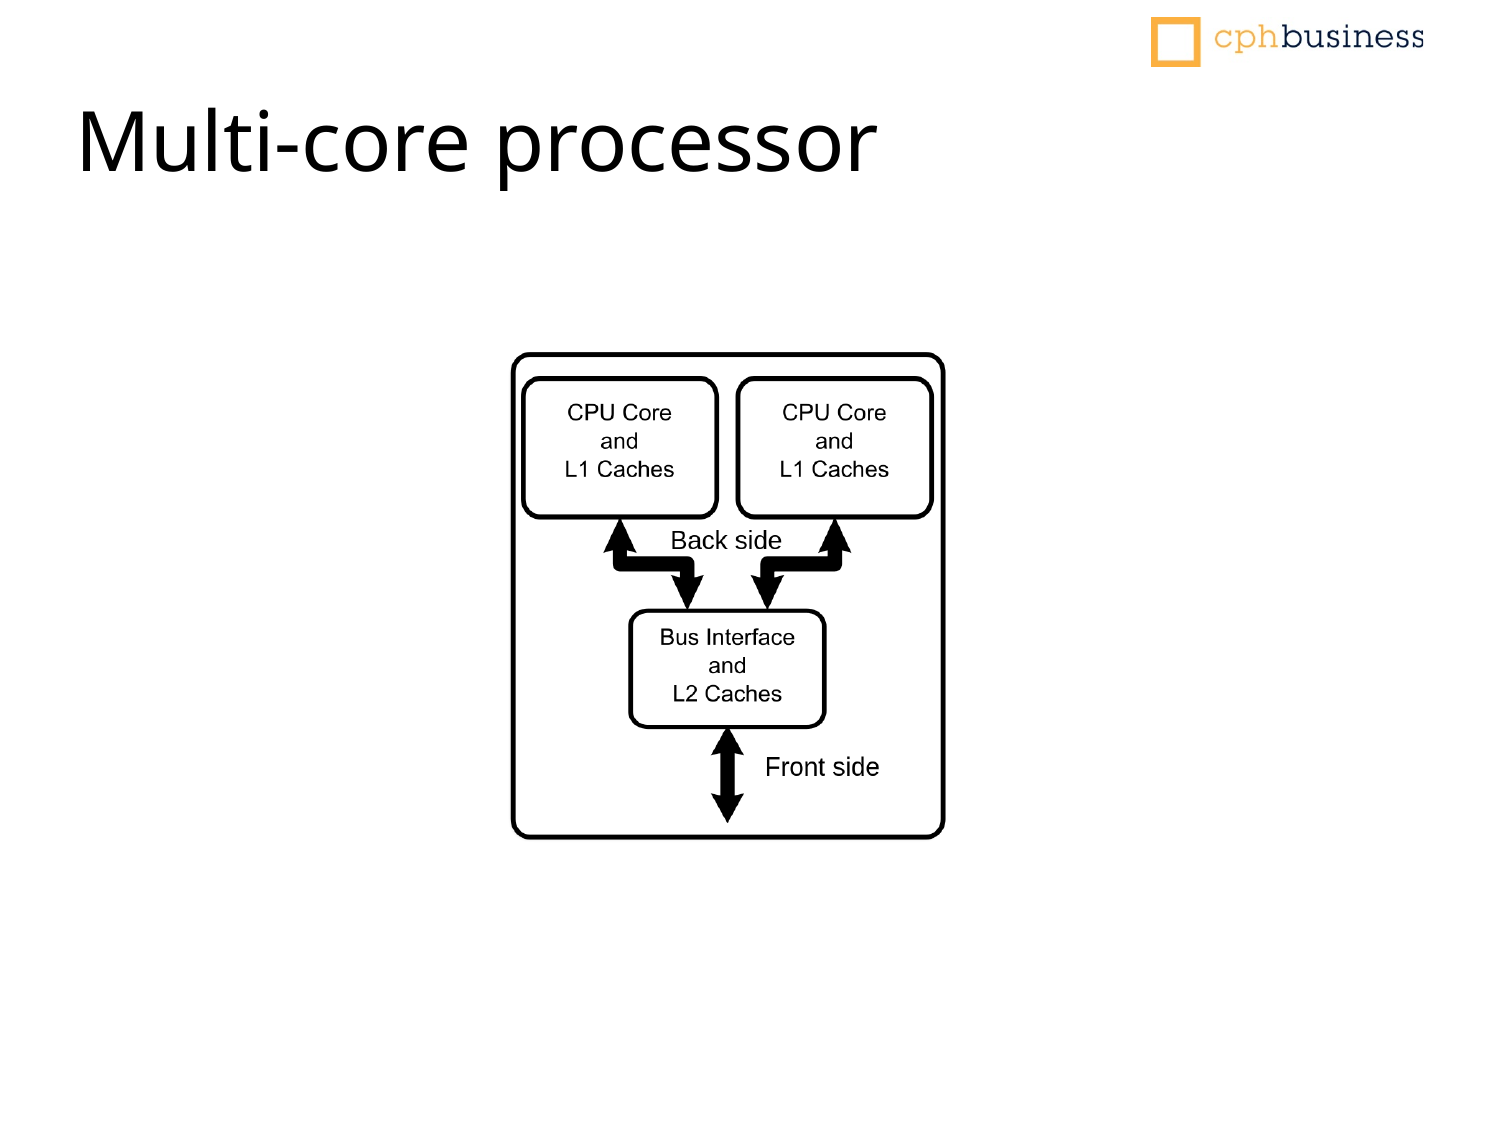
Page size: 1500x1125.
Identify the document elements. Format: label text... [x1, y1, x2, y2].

title Multi-core processor [75, 44, 1425, 233]
picture [504, 343, 947, 849]
picture [1151, 17, 1424, 44]
